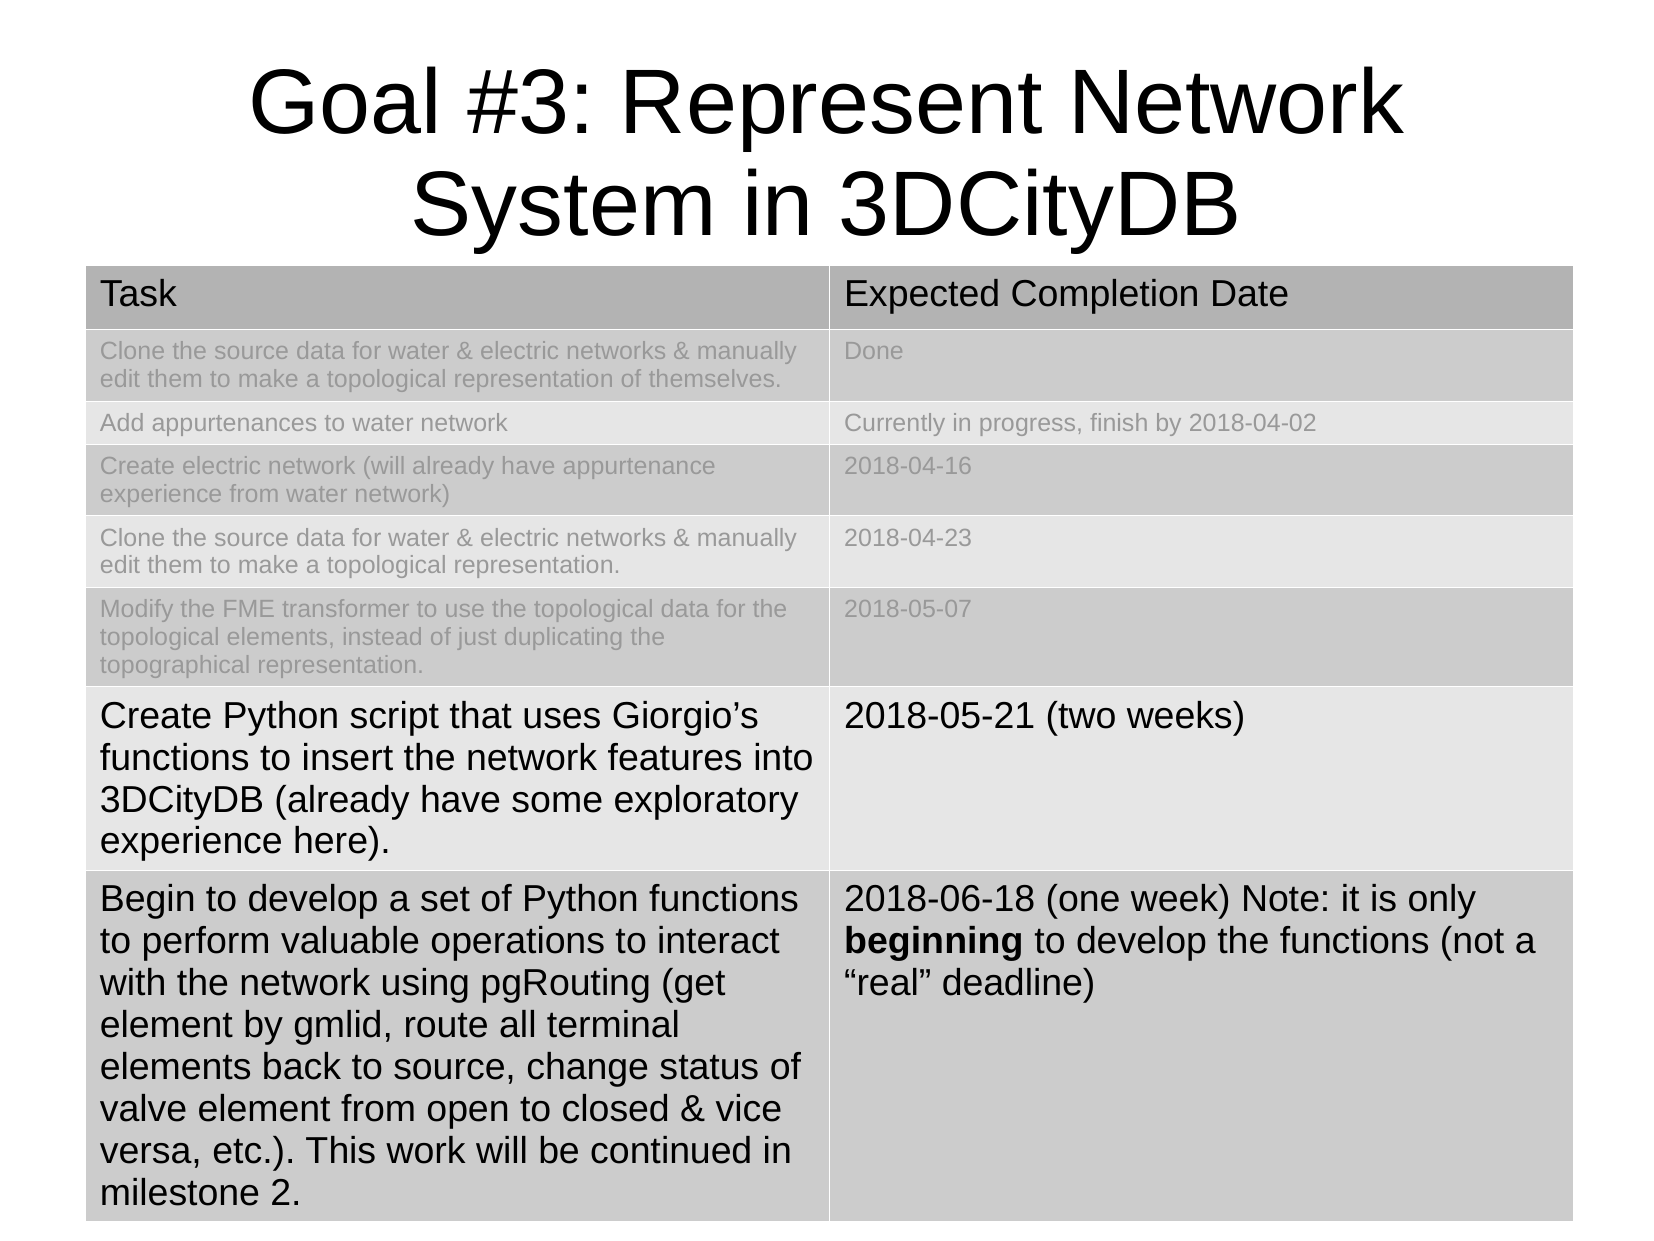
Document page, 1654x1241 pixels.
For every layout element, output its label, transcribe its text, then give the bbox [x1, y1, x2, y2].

table_cell Modify the FME transformer to use the topological data for the topological elements, instead of just duplicating the topographical representation. [86, 588, 829, 686]
table_cell Create electric network (will already have appurtenance experience from water network) [86, 445, 829, 515]
table_cell Begin to develop a set of Python functions to perform valuable operations to interact with the network using pgRouting (get element by gmlid, route all terminal elements back to source, change status of valve element from open to closed & vice versa, etc.). This work will be continued in milestone 2. [86, 871, 829, 1221]
table_cell Done [830, 330, 1573, 401]
table_cell Clone the source data for water & electric networks & manually edit them to make a topological representation of themselves. [86, 330, 829, 401]
table_cell 2018-04-23 [830, 516, 1573, 587]
table_cell 2018-04-16 [830, 445, 1573, 515]
table_cell Create Python script that uses Giorgio’s functions to insert the network features into 3DCityDB (already have some exploratory experience here). [86, 687, 829, 870]
table_cell 2018-06-18 (one week) Note: it is only beginning to develop the functions (not a “real” deadline) [830, 871, 1573, 1221]
table_cell 2018-05-21 (two weeks) [830, 687, 1573, 870]
table_header Task [86, 266, 829, 329]
table_cell Currently in progress, finish by 2018-04-02 [830, 402, 1573, 444]
table_header Expected Completion Date [830, 266, 1573, 329]
title Goal #3: Represent Network System in 3DCityDB [82, 49, 1571, 257]
table_cell Clone the source data for water & electric networks & manually edit them to make a topological representation. [86, 516, 829, 587]
table_cell Add appurtenances to water network [86, 402, 829, 444]
table_cell 2018-05-07 [830, 588, 1573, 686]
